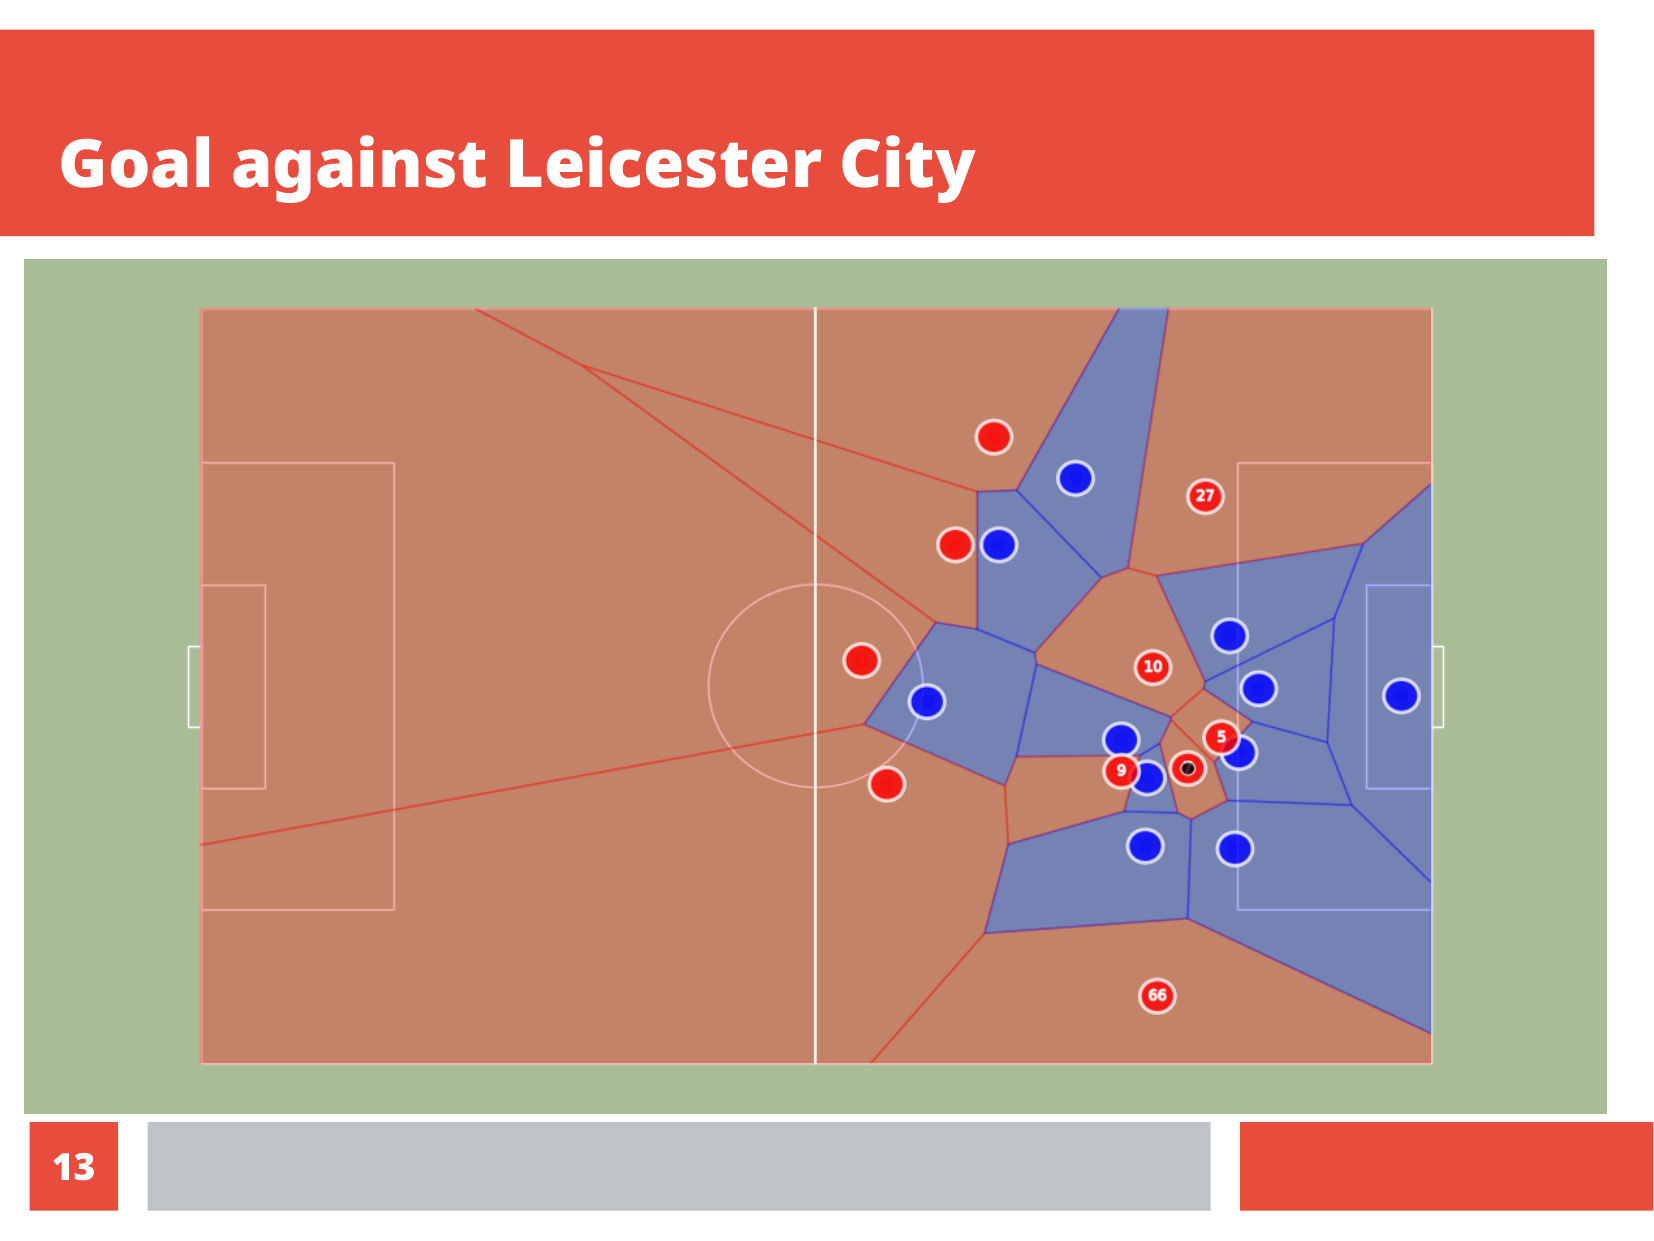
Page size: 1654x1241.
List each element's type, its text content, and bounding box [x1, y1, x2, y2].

picture [24, 259, 1607, 1114]
title Goal against Leicester City [59, 59, 1595, 207]
